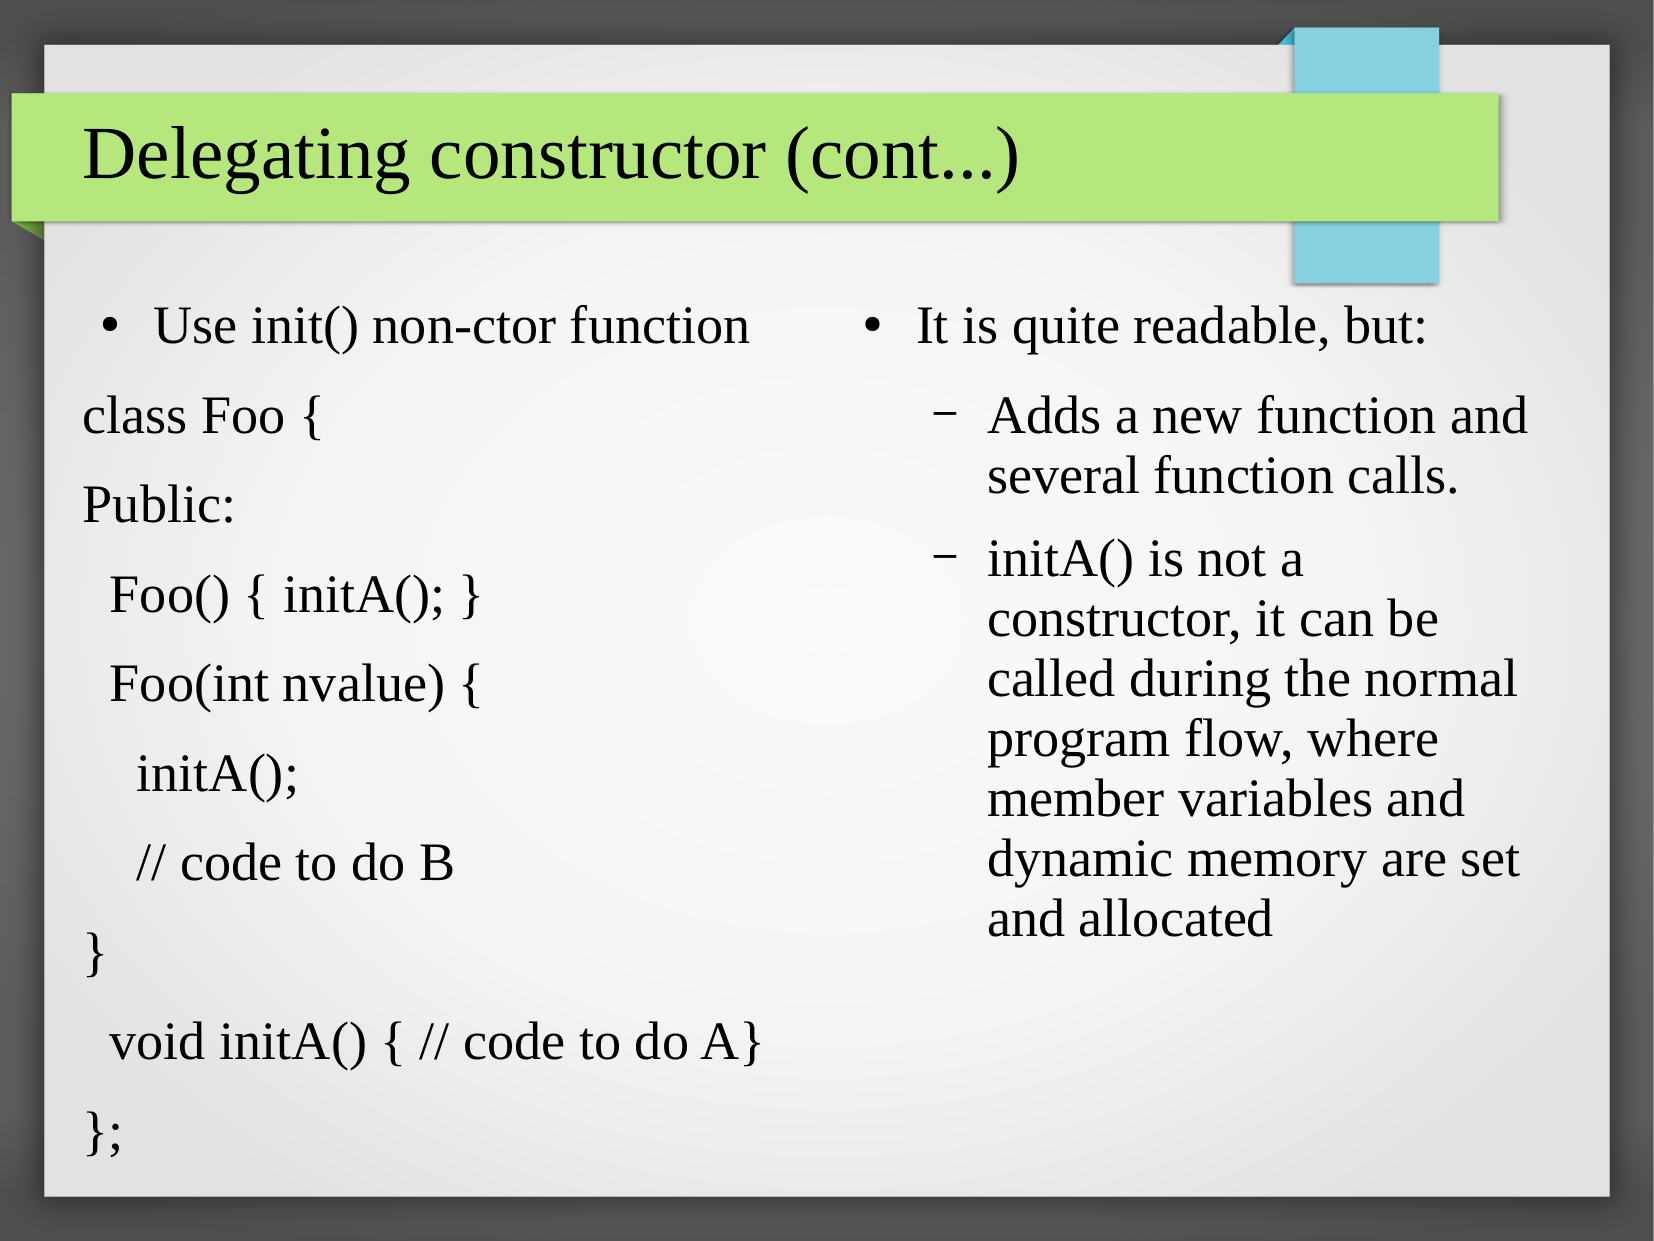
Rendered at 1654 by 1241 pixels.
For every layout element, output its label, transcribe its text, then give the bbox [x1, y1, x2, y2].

title Delegating constructor (cont...) [82, 94, 1264, 213]
list It is quite readable, but: Adds a new function and several function calls. initA() is not a constructor, it can be called during the normal program flow, where member variables and dynamic memory are set and allocated [845, 295, 1572, 1015]
picture [0, 0, 1654, 1241]
list Use init() non-ctor function class Foo { Public: Foo() { initA(); } Foo(int nvalue) { initA(); // code to do B } void initA() { // code to do A} }; [82, 295, 809, 1015]
